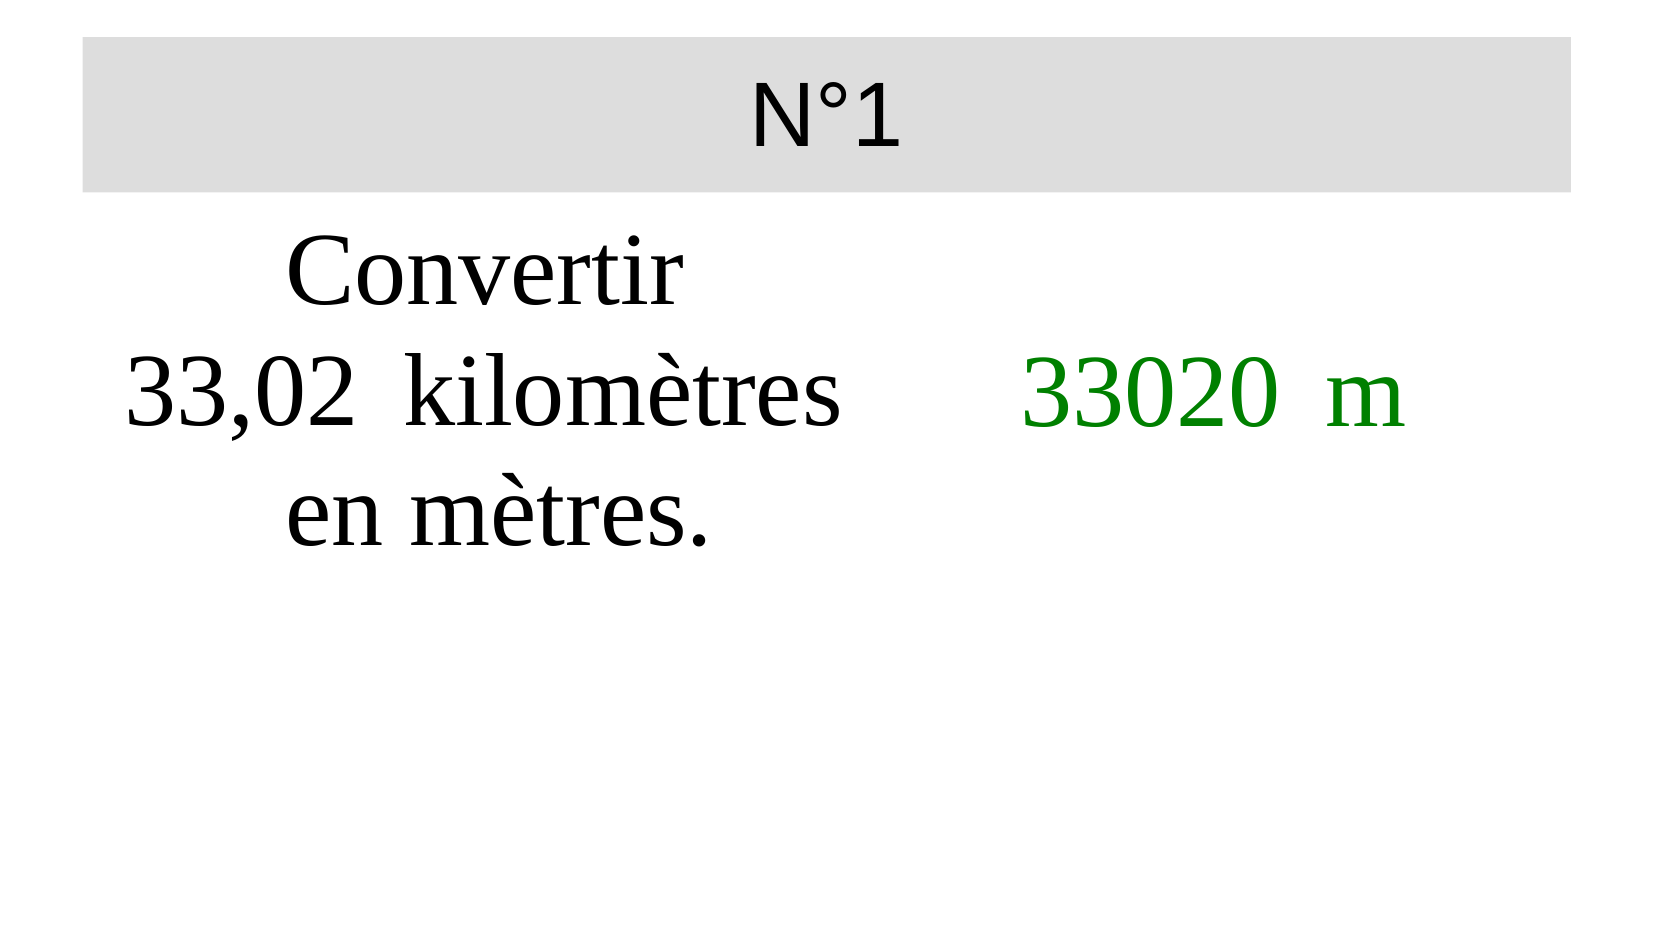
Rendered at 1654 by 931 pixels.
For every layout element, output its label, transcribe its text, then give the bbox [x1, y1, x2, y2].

chart [118, 212, 851, 568]
chart [1013, 333, 1418, 449]
title N°1 [82, 37, 1571, 193]
